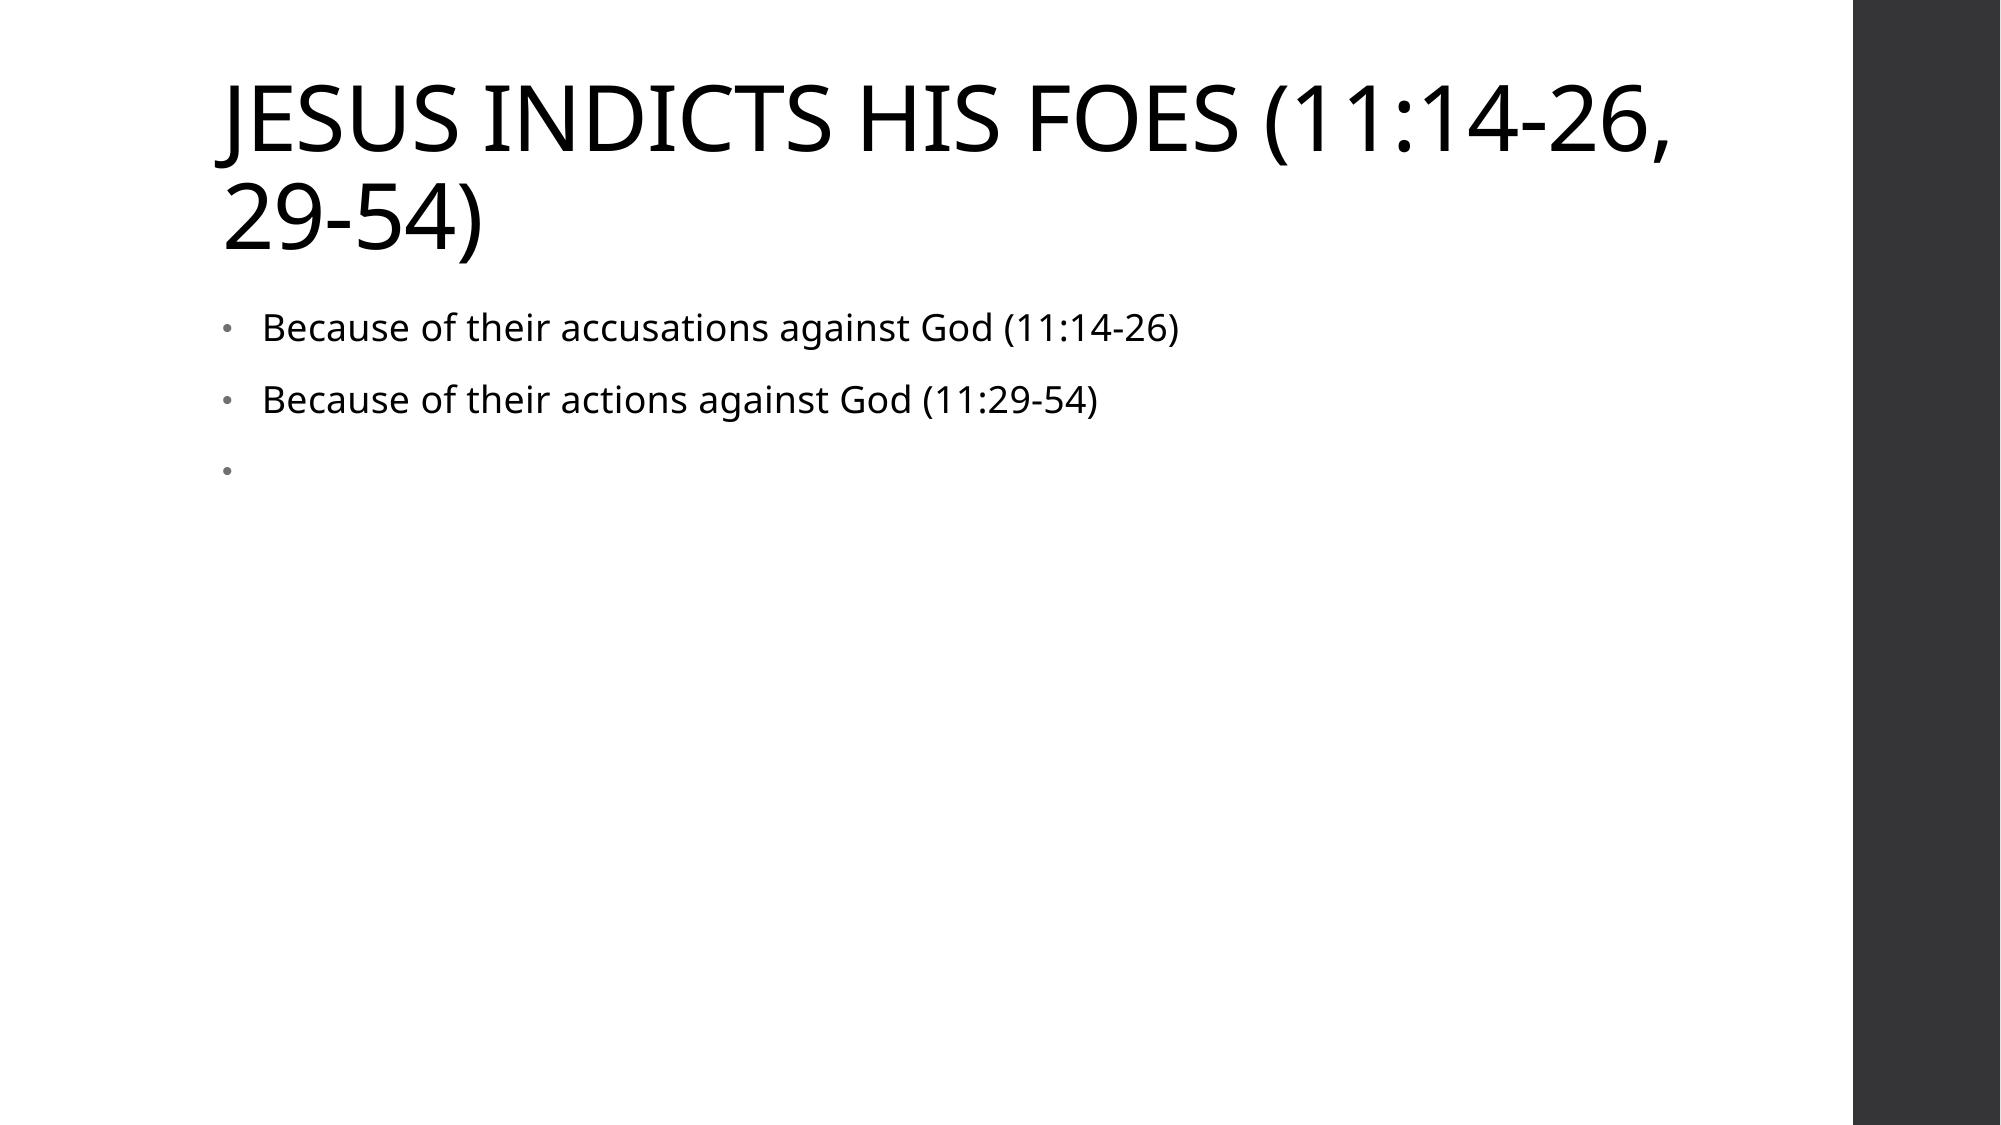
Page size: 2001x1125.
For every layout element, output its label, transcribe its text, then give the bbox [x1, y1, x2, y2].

title JESUS INDICTS HIS FOES (11:14-26, 29-54) [206, 60, 1797, 278]
list Because of their accusations against God (11:14-26) Because of their actions against God (11:29-54) [206, 299, 1617, 1014]
